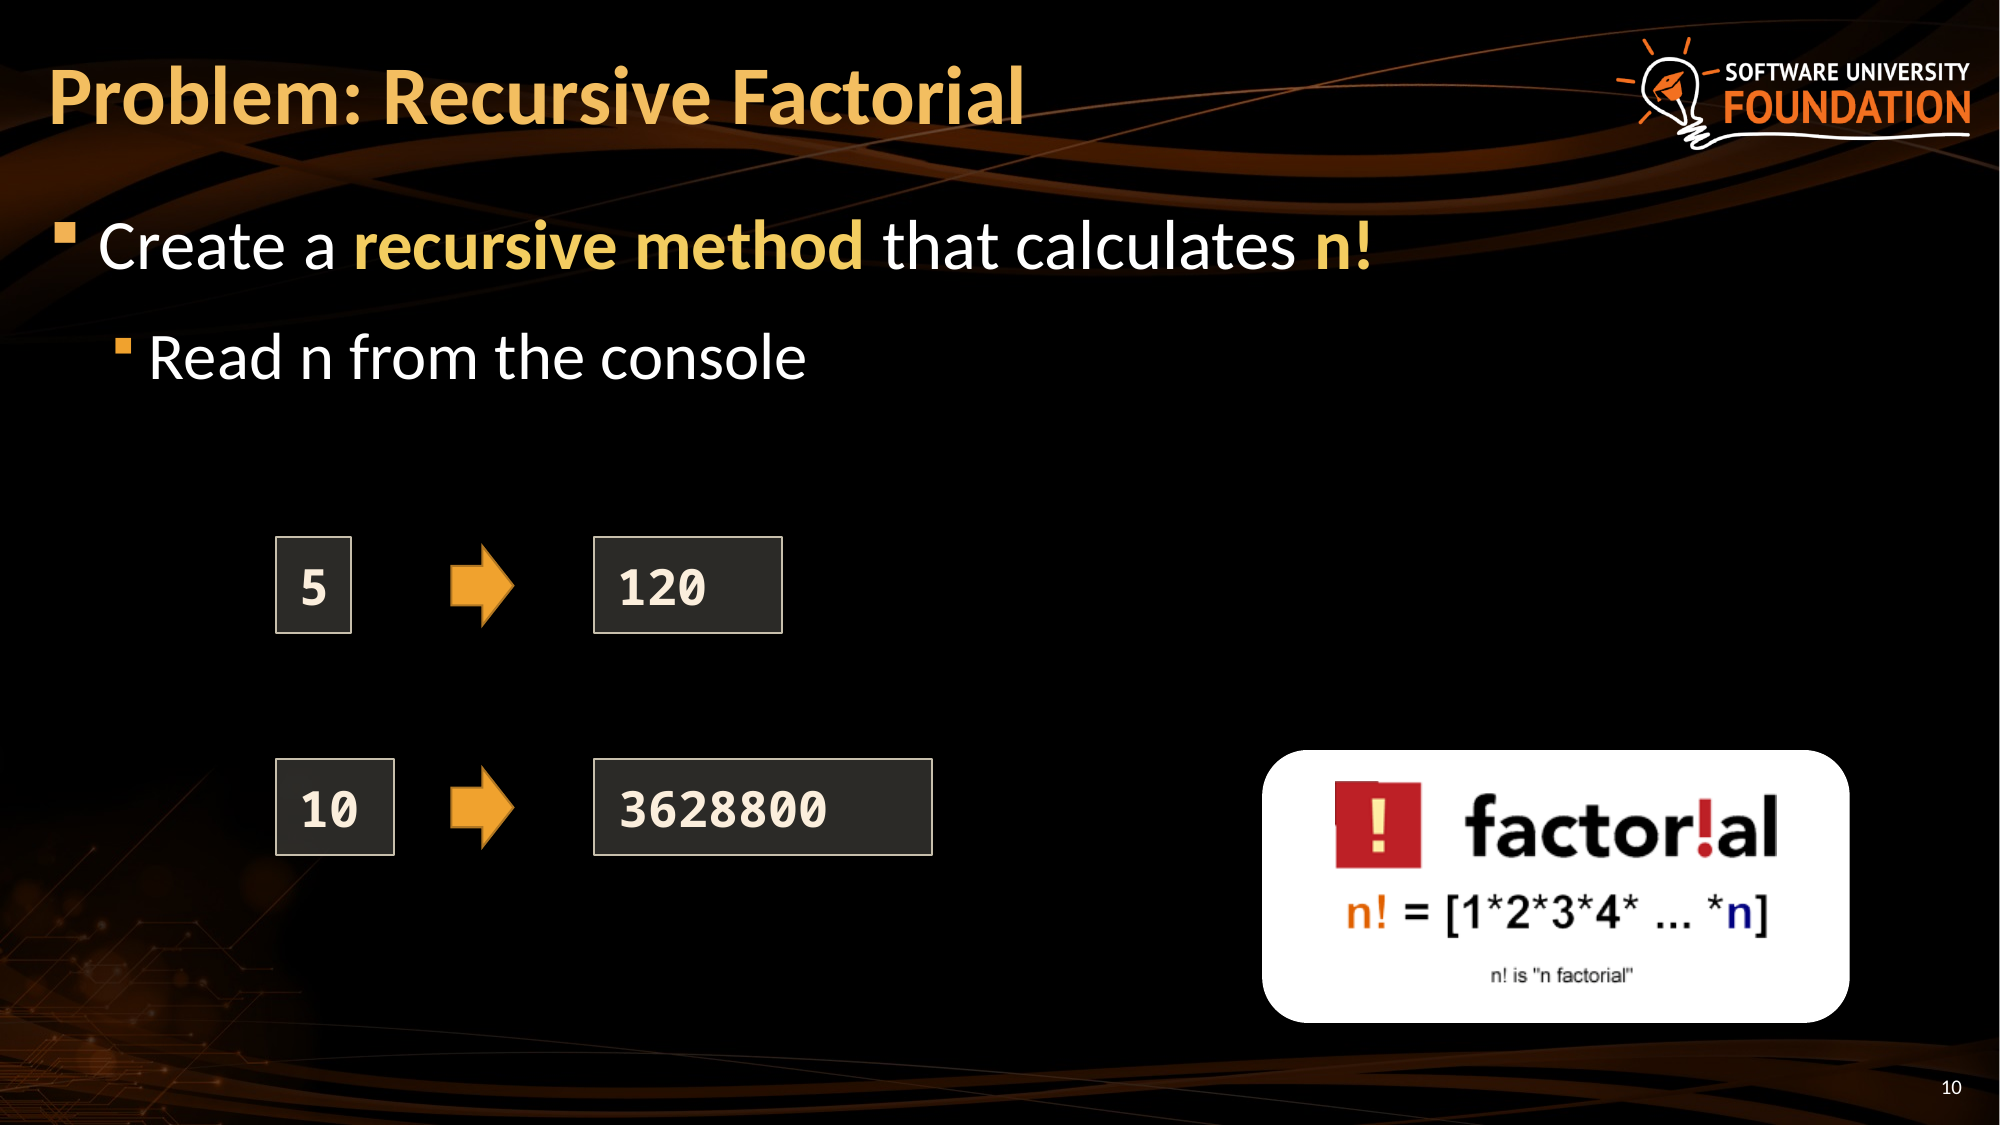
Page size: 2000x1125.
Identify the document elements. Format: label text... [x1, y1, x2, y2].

slide_number <number> [1897, 1070, 1968, 1103]
text_box [1262, 750, 1850, 1023]
text_box 5 [275, 537, 351, 633]
list Create a recursive method that calculates n! Read n from the console [31, 188, 1968, 1103]
title Problem: Recursive Factorial [30, 6, 1602, 189]
text_box [451, 546, 514, 626]
text_box [451, 767, 514, 848]
text_box 120 [594, 537, 782, 633]
picture [0, 0, 2000, 1125]
text_box 3628800 [594, 759, 932, 855]
text_box 10 [275, 759, 395, 855]
